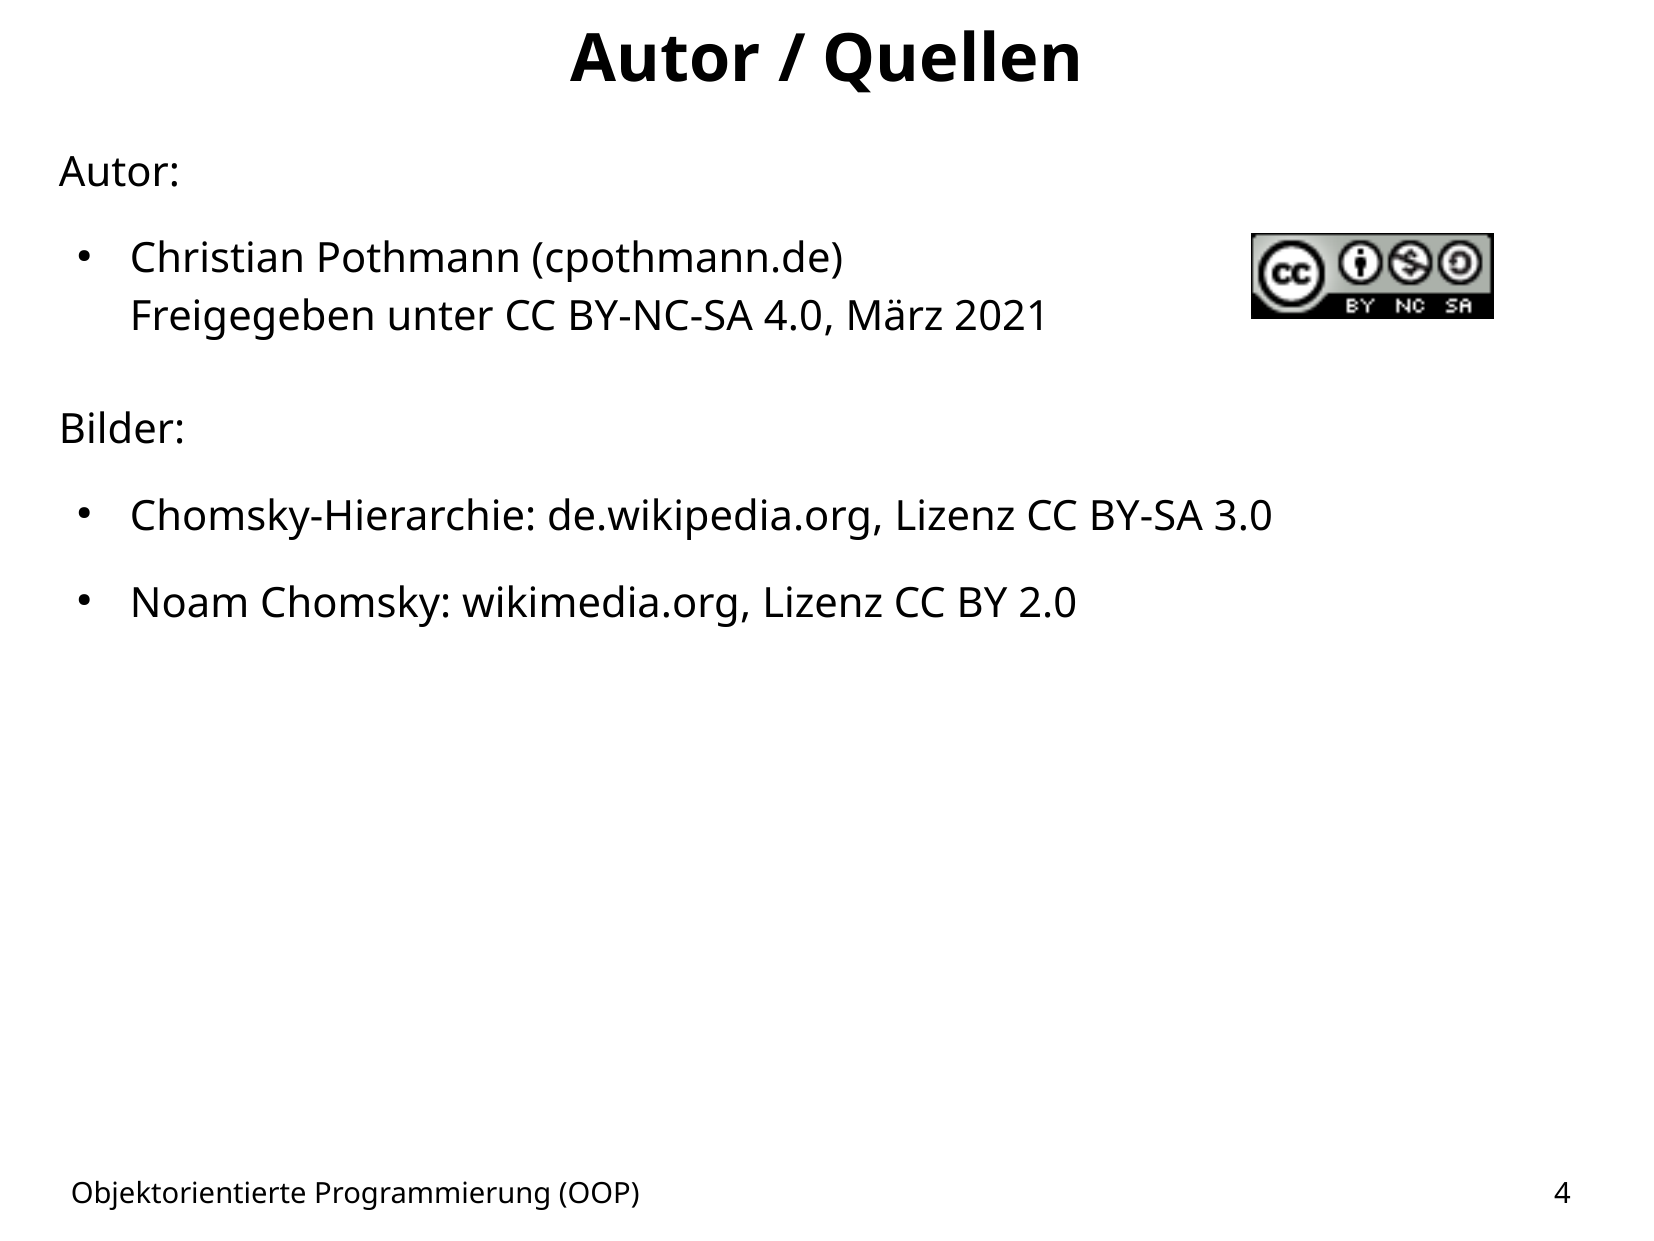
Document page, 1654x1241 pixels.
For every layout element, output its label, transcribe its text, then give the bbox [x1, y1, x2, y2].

title Autor / Quellen [0, 5, 1654, 107]
list Autor: Christian Pothmann (cpothmann.de) Freigegeben unter CC BY-NC-SA 4.0, März 2021 Bilder: Chomsky-Hierarchie: de.wikipedia.org, Lizenz CC BY-SA 3.0 Noam Chomsky: wikimedia.org, Lizenz CC BY 2.0 [59, 141, 1583, 1146]
picture [1251, 233, 1494, 319]
